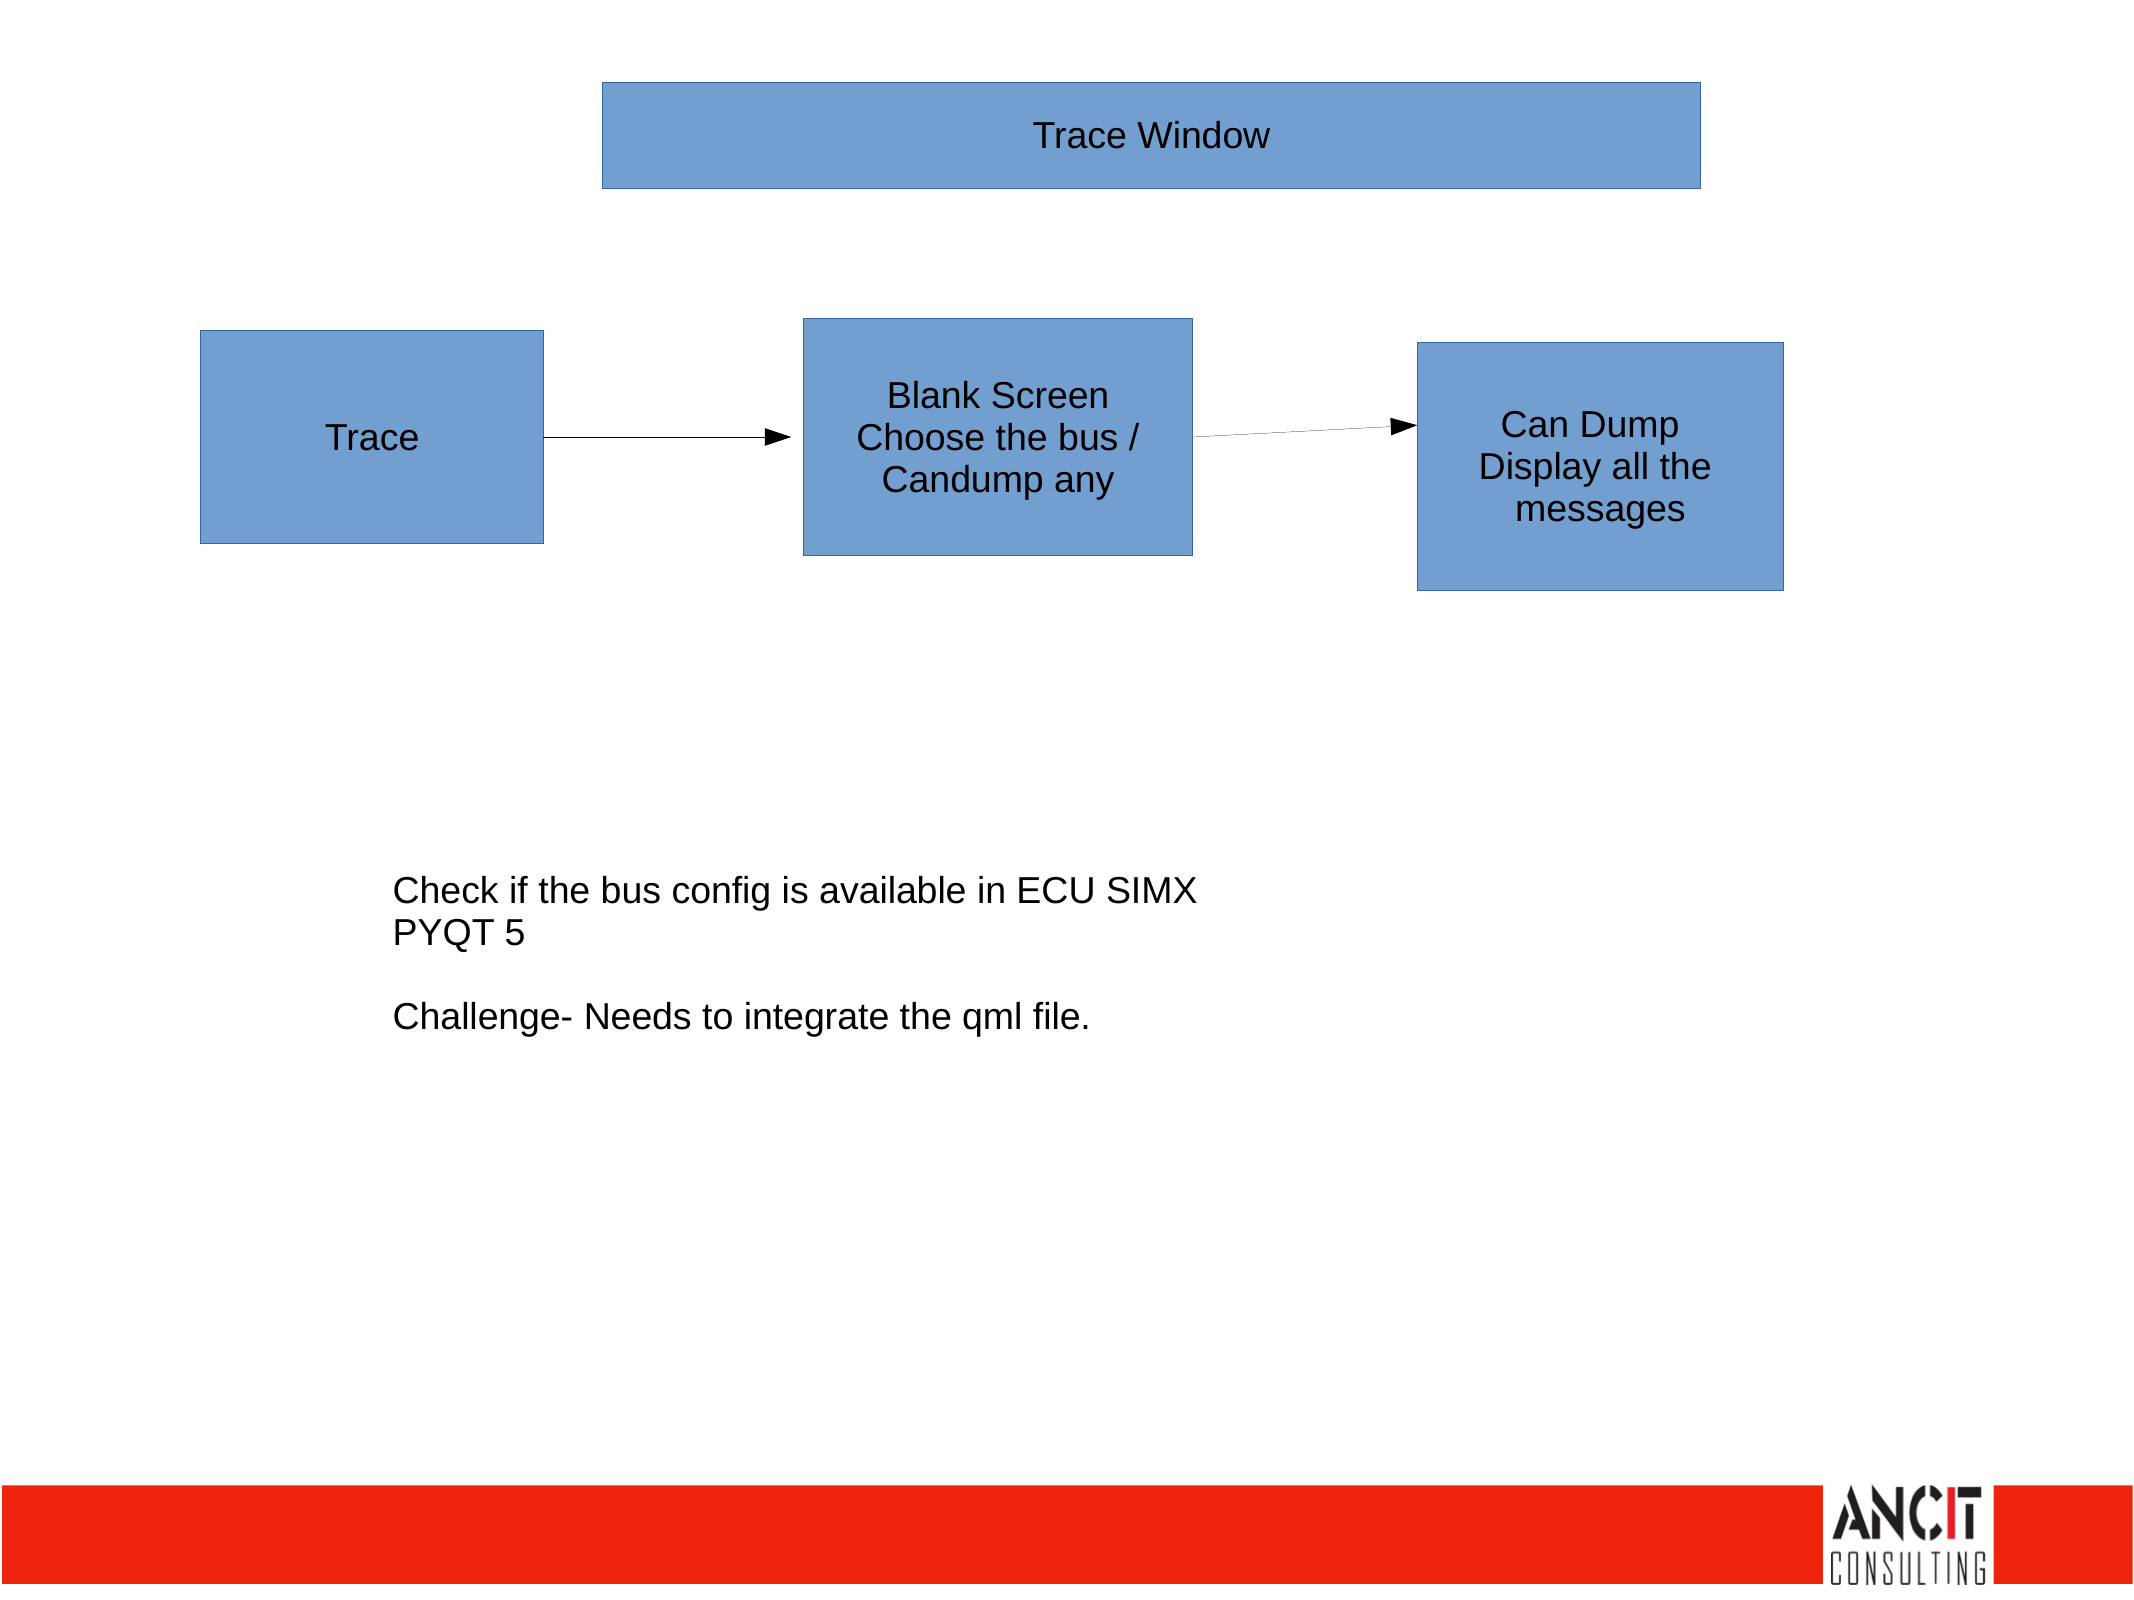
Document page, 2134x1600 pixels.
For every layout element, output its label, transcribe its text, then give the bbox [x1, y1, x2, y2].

text_box Blank Screen Choose the bus / Candump any [803, 318, 1193, 556]
text_box Trace [200, 330, 544, 544]
text_box Trace Window [602, 82, 1701, 189]
text_box [2, 1485, 1823, 1584]
text_box [1993, 1485, 2133, 1584]
text_box Can Dump Display all the messages [1417, 342, 1784, 591]
text_box Check if the bus config is available in ECU SIMX PYQT 5 Challenge- Needs to integrate the qml file. [377, 862, 1347, 1045]
picture [1831, 1484, 1986, 1585]
